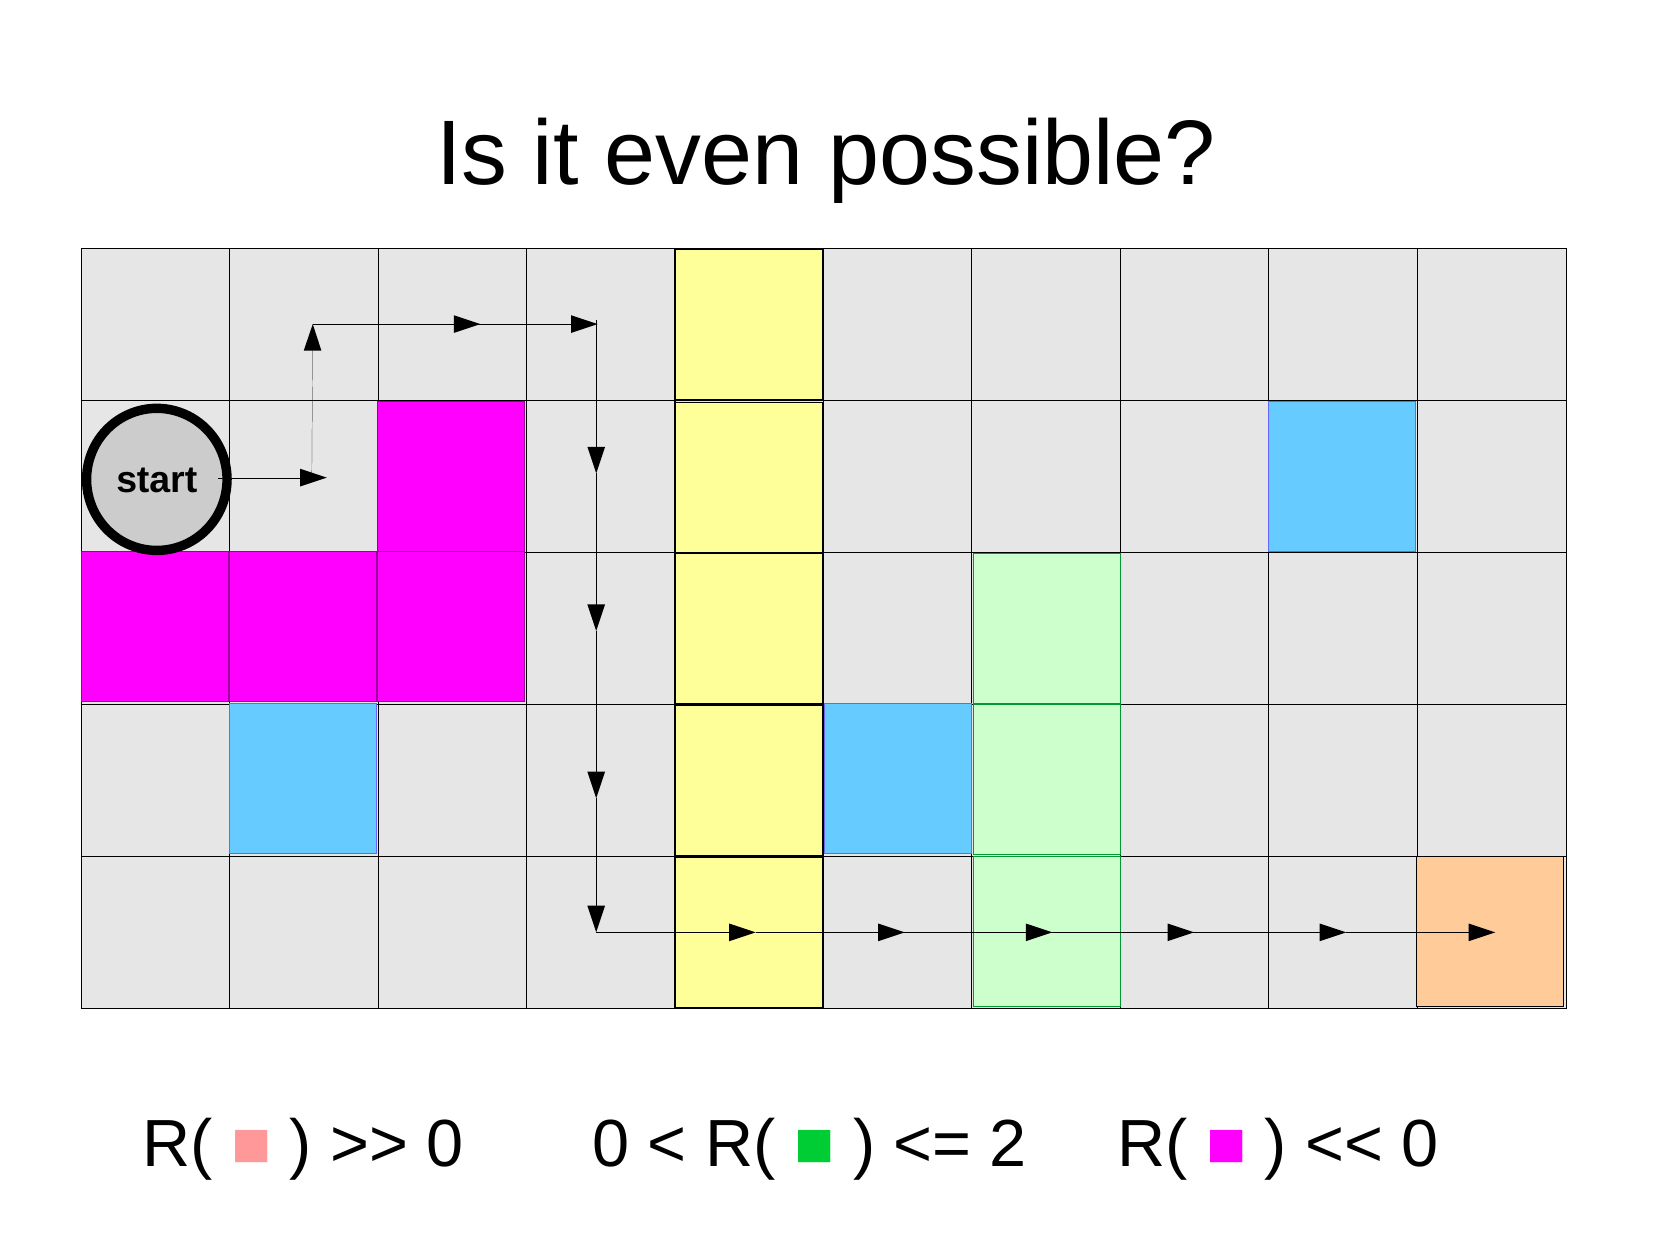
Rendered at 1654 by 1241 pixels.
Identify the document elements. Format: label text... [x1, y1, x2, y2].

table_cell [1121, 705, 1268, 856]
text_box [973, 553, 1121, 855]
text_box start [86, 408, 228, 551]
text_box [675, 857, 823, 932]
table_cell [527, 857, 674, 1008]
table_cell [1269, 857, 1416, 932]
table_cell [1418, 401, 1566, 552]
table_header [379, 249, 526, 324]
table_cell [82, 705, 229, 856]
table_header [527, 325, 596, 400]
table_cell [1121, 857, 1268, 932]
text_box [1268, 401, 1416, 552]
table_cell [972, 401, 1120, 552]
table_header [1418, 249, 1566, 400]
table_cell [527, 705, 596, 856]
table_cell [82, 401, 229, 551]
table_cell [1121, 553, 1268, 704]
table_header [824, 249, 971, 400]
table_header [972, 249, 1120, 400]
table_cell [824, 933, 971, 1008]
table_cell [82, 857, 229, 1008]
table_cell [1121, 933, 1268, 1008]
table_cell [597, 857, 674, 932]
table_header [82, 249, 229, 400]
table_cell [1418, 553, 1566, 704]
table_cell [379, 857, 526, 1008]
text_box [824, 703, 972, 854]
table_cell [230, 401, 312, 478]
text_box R( ■ ) >> 0 0 < R( ■ ) <= 2 R( ■ ) << 0 [52, 1040, 1582, 1241]
table_cell [824, 553, 971, 703]
text_box [675, 402, 823, 704]
table_header [313, 325, 378, 400]
text_box [973, 856, 1121, 932]
table_cell [597, 401, 674, 552]
table_cell [1269, 553, 1417, 704]
table_cell [1121, 401, 1268, 552]
table_header [1269, 249, 1417, 400]
table_cell [1418, 705, 1566, 856]
table_cell [230, 401, 377, 551]
text_box [229, 703, 377, 854]
table_header [527, 249, 674, 400]
table_cell [379, 705, 526, 856]
table_cell [527, 553, 596, 704]
table_cell [824, 401, 971, 552]
table_header [230, 249, 378, 400]
table_cell [824, 857, 971, 932]
text_box [1416, 856, 1564, 1007]
text_box [973, 933, 1121, 1007]
text_box [675, 933, 823, 1008]
table_cell [165, 479, 229, 551]
title Is it even possible? [82, 49, 1571, 257]
text_box [675, 249, 823, 400]
table_cell [1269, 933, 1417, 1008]
table_cell [1269, 705, 1417, 856]
table_cell [527, 401, 596, 552]
table_cell [597, 705, 674, 856]
table_cell [230, 857, 378, 1008]
table_cell [597, 553, 674, 704]
table_header [1121, 249, 1268, 400]
text_box [81, 401, 525, 702]
table_header [379, 325, 526, 400]
text_box [675, 705, 823, 856]
